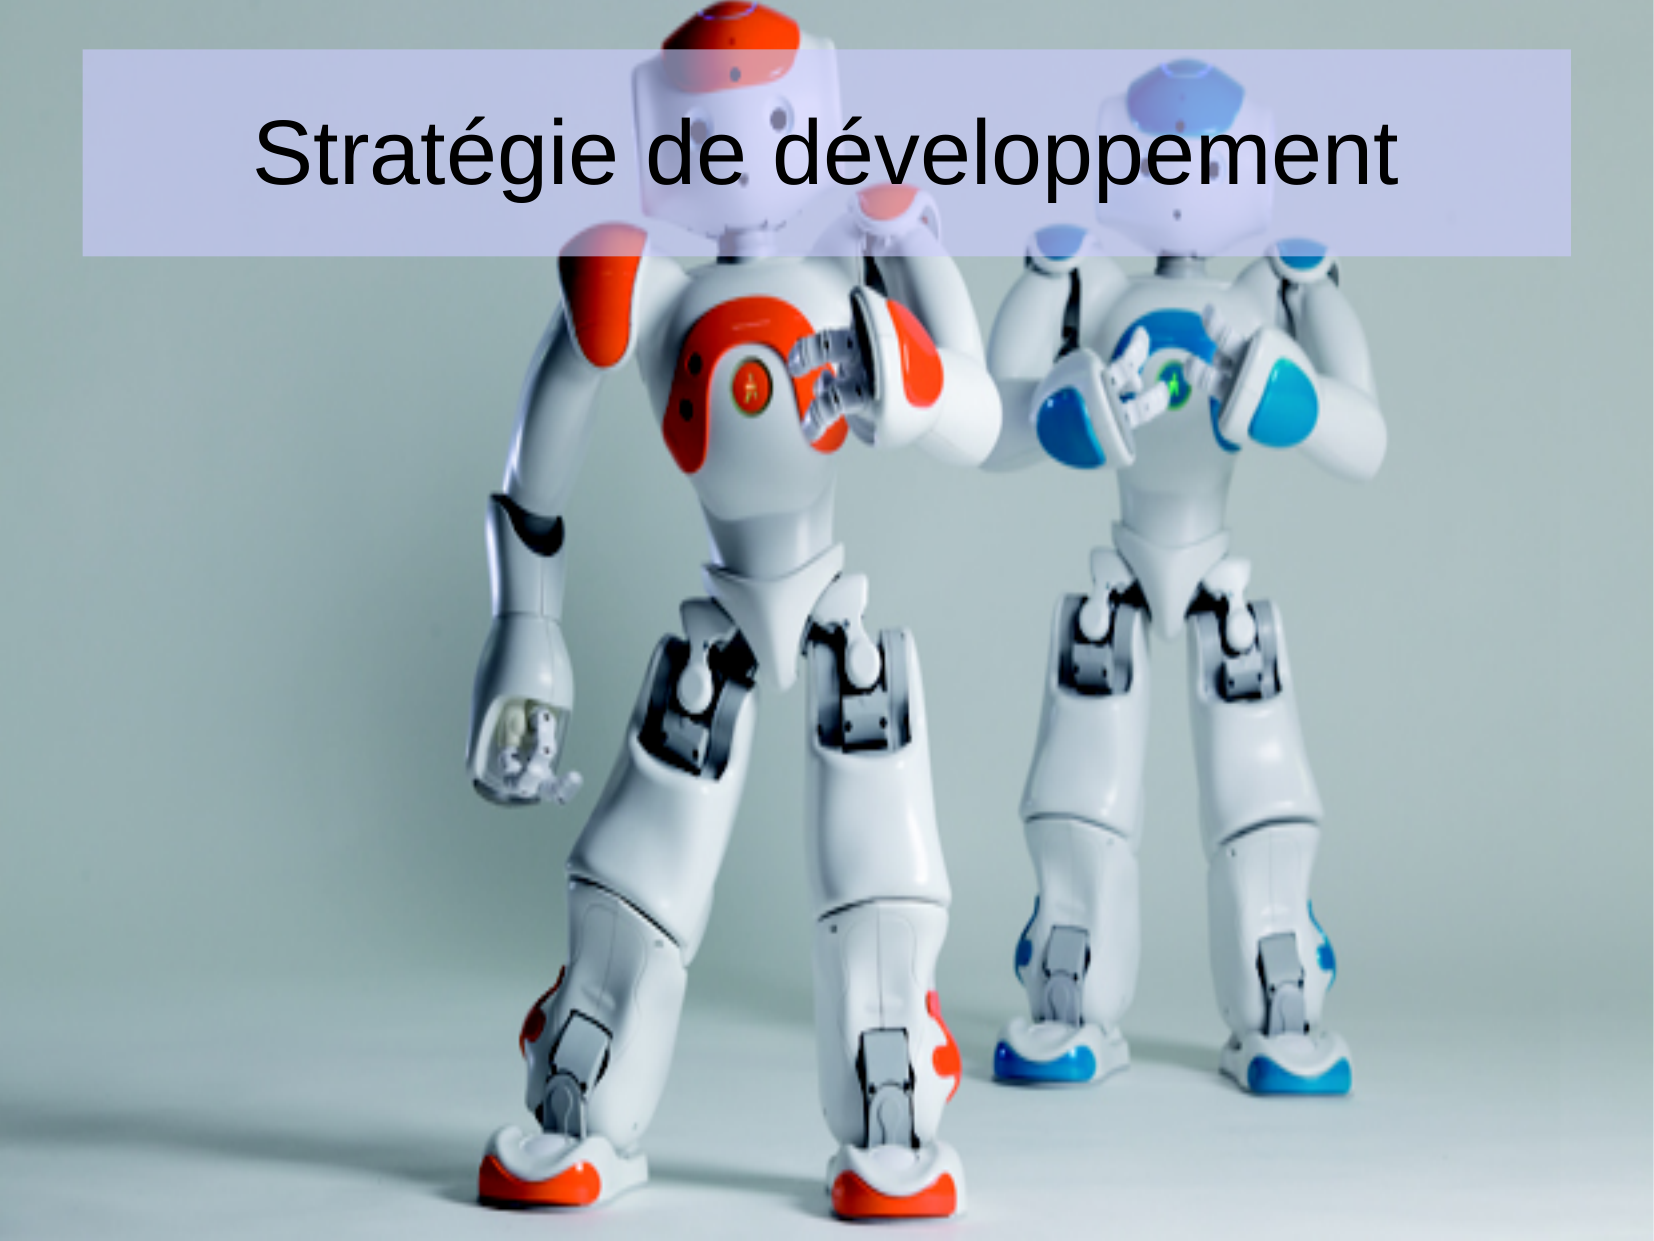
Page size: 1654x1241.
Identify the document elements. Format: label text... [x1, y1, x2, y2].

picture [0, 0, 1654, 1241]
title Stratégie de développement [82, 49, 1571, 257]
